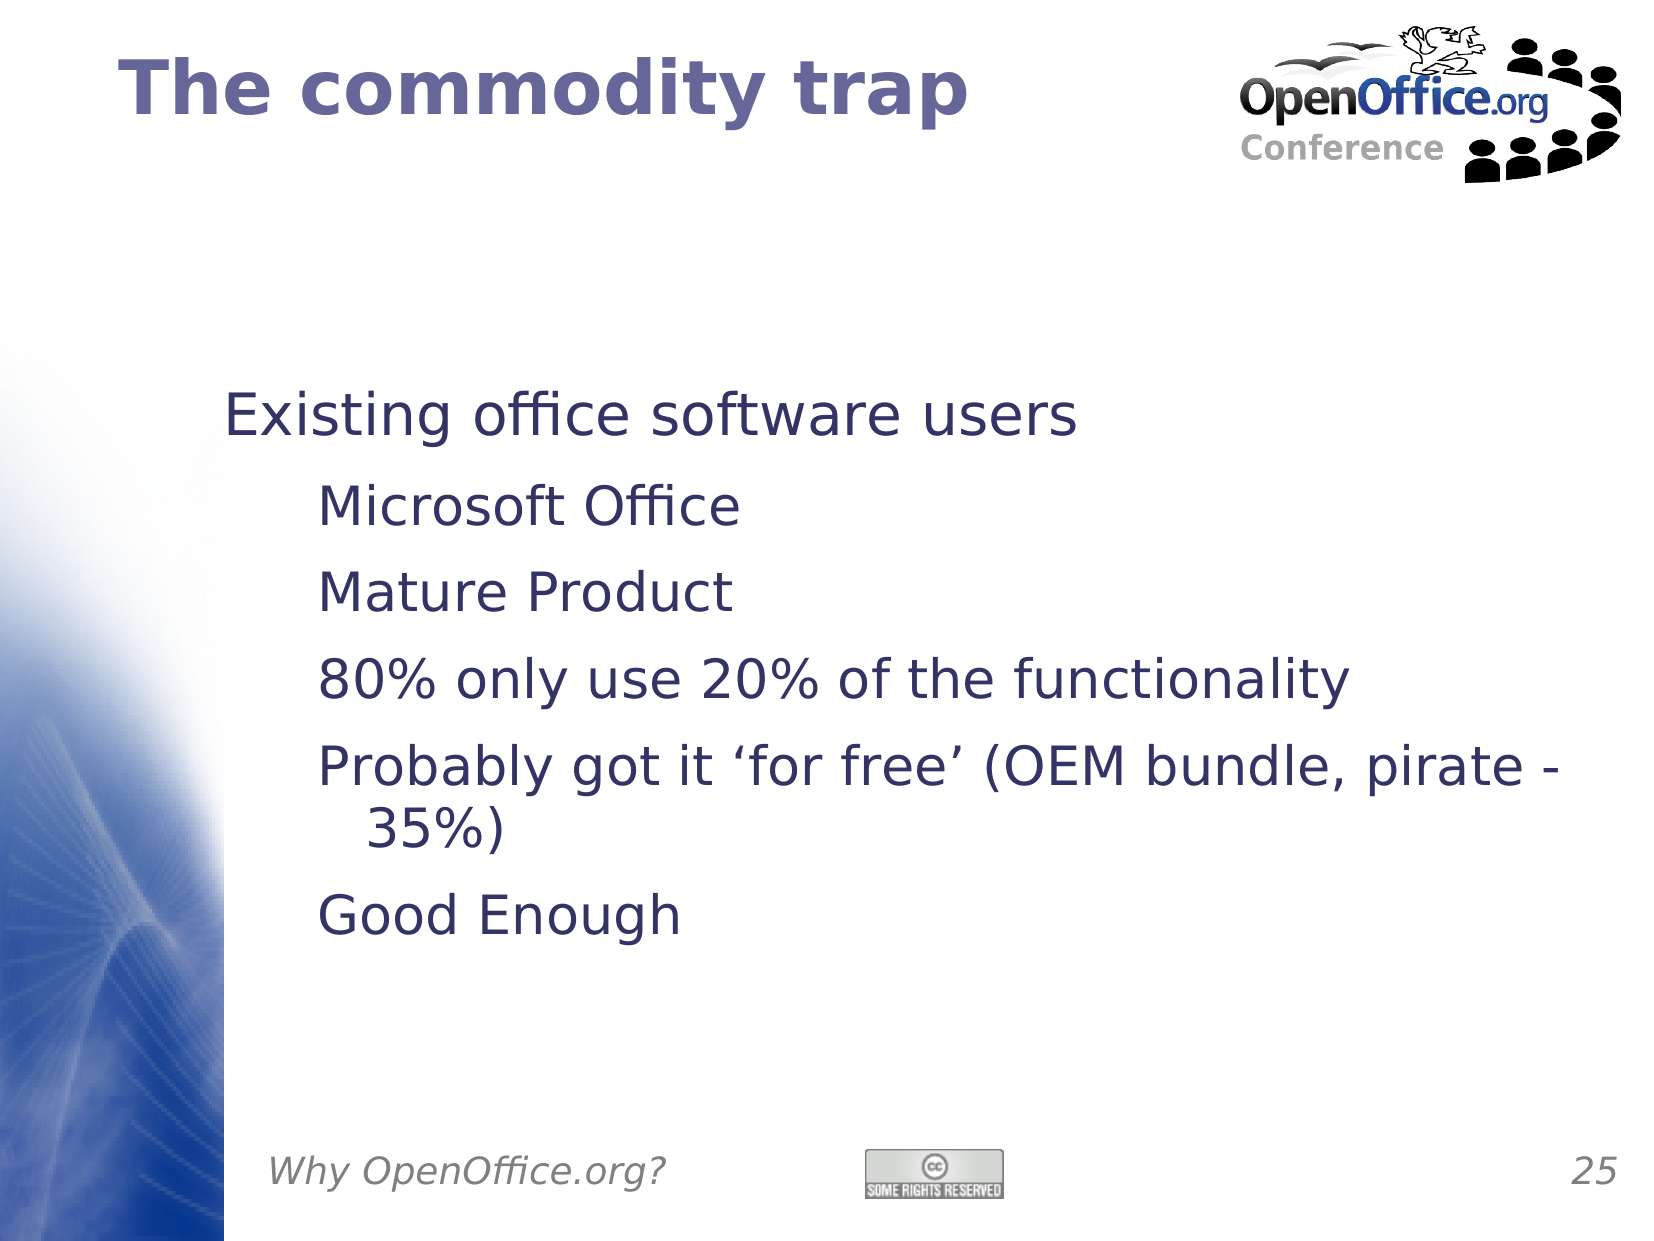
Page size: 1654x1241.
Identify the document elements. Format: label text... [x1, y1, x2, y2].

title The commodity trap [29, 29, 1216, 149]
picture [1240, 26, 1621, 183]
picture [0, 0, 224, 1241]
list Existing office software users Microsoft Office Mature Product 80% only use 20% of the functionality Probably got it ‘for free’ (OEM bundle, pirate - 35%) Good Enough [223, 236, 1619, 1093]
